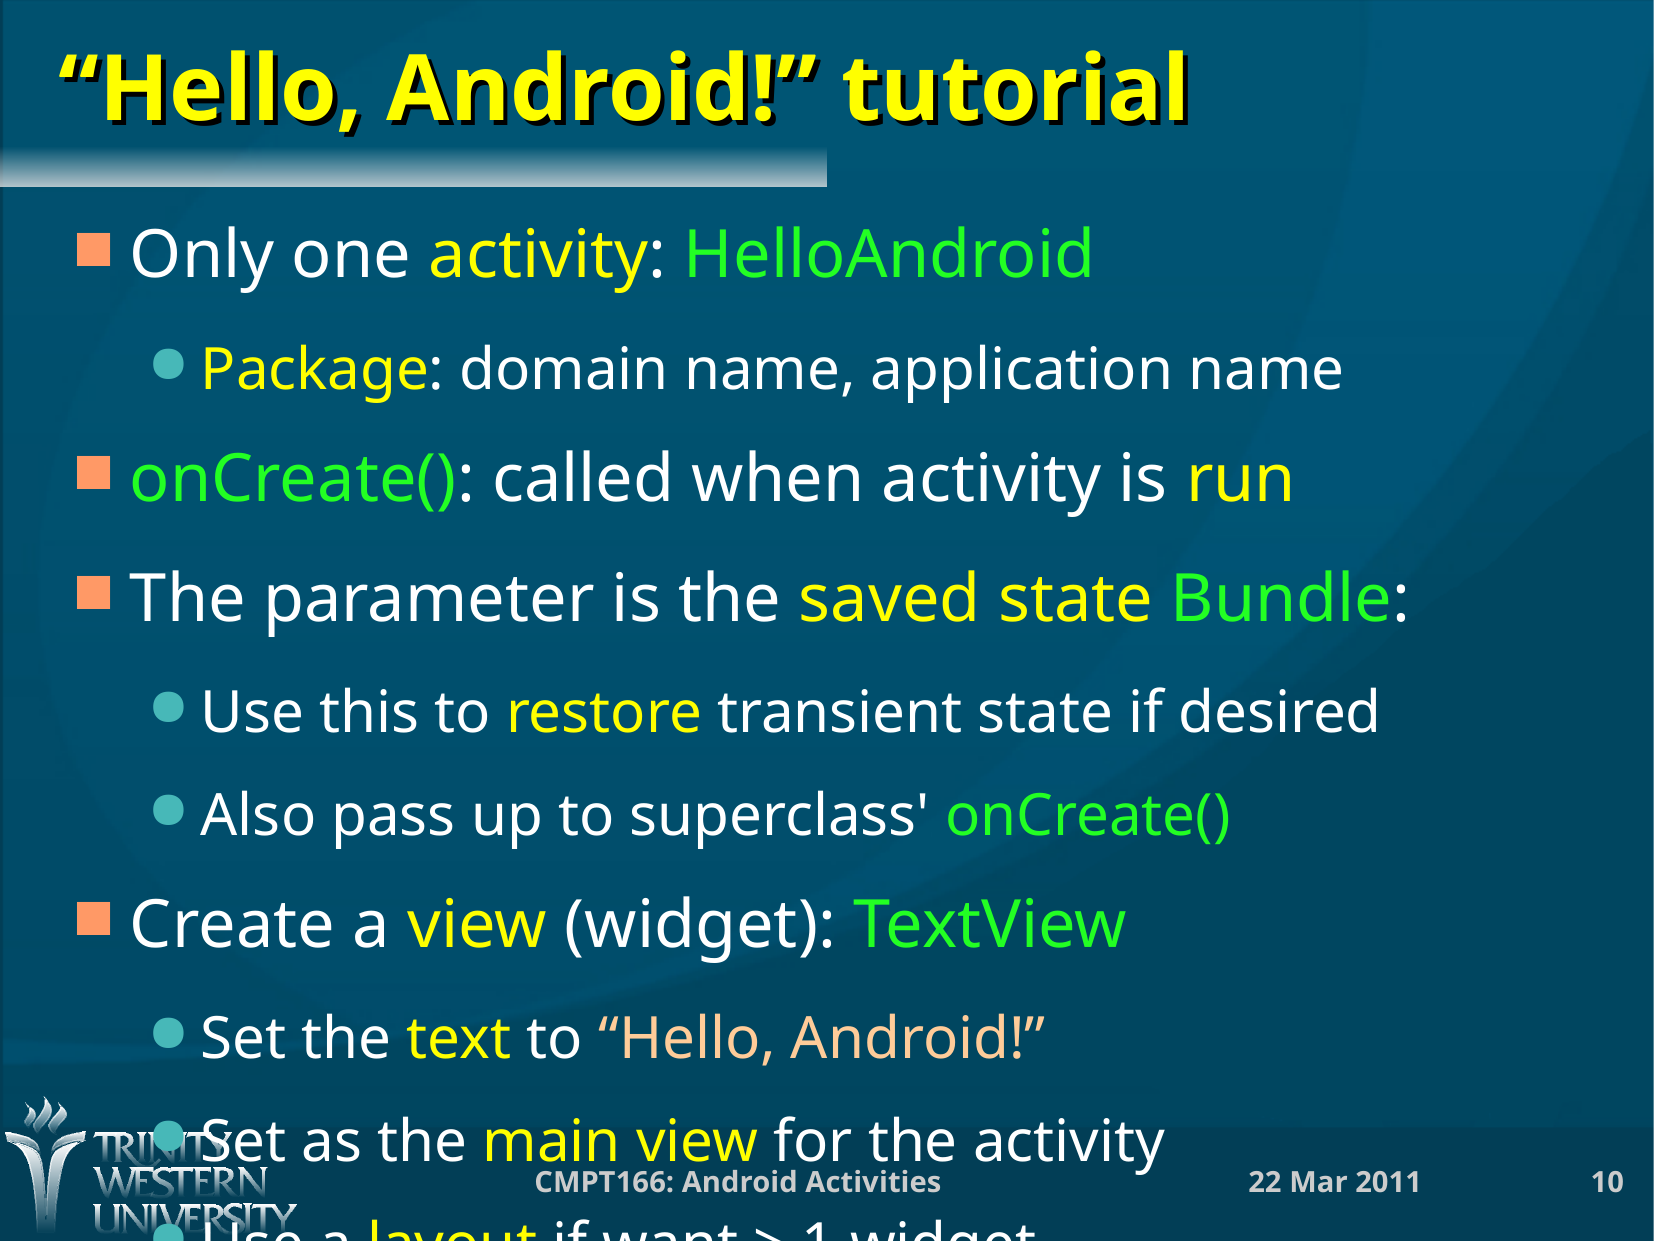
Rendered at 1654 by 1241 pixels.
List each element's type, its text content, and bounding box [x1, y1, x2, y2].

list Only one activity: HelloAndroid Package: domain name, application name onCreate(): called when activity is run The parameter is the saved state Bundle: Use this to restore transient state if desired Also pass up to superclass' onCreate() Create a view (widget): TextView Set the text to “Hello, Android!” Set as the main view for the activity Use a layout if want > 1 widget [59, 206, 1625, 1161]
picture [38, 1227, 54, 1232]
title “Hello, Android!” tutorial [59, 19, 1595, 148]
